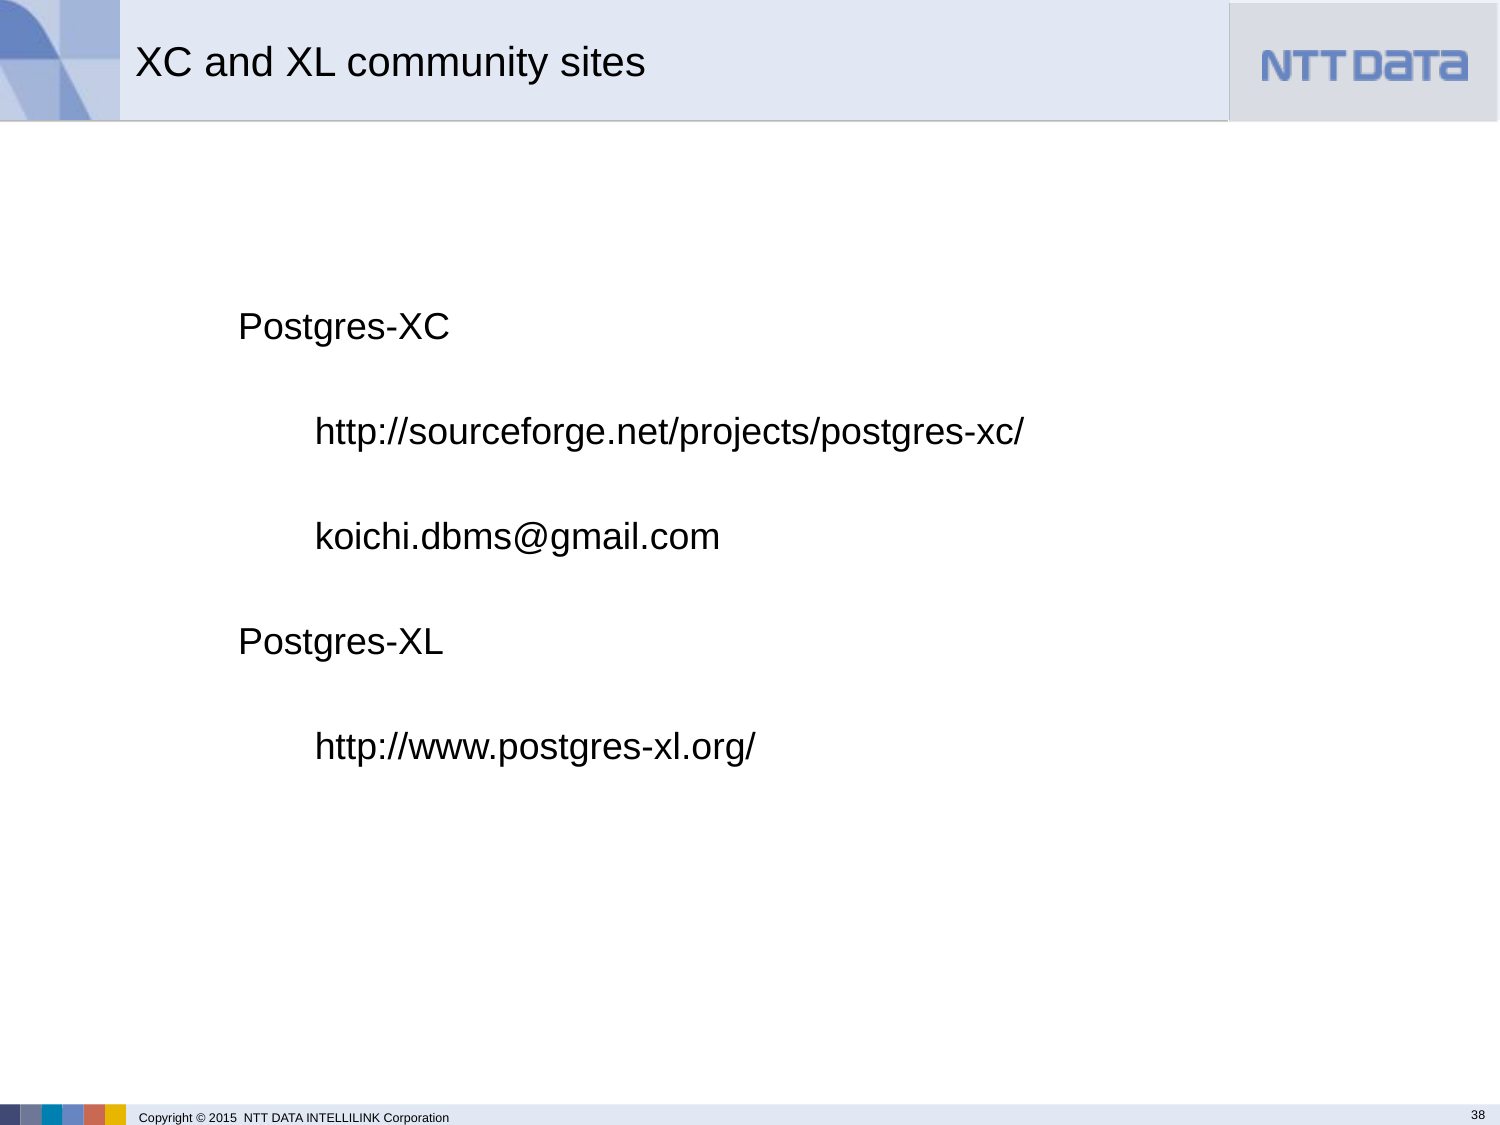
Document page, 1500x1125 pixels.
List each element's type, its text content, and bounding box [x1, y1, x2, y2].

title XC and XL community sites [120, 0, 1241, 120]
picture [0, 0, 120, 120]
picture [1262, 50, 1468, 81]
list Postgres-XC http://sourceforge.net/projects/postgres-xc/ koichi.dbms@gmail.com Postgres-XL http://www.postgres-xl.org/ [207, 294, 1289, 1044]
